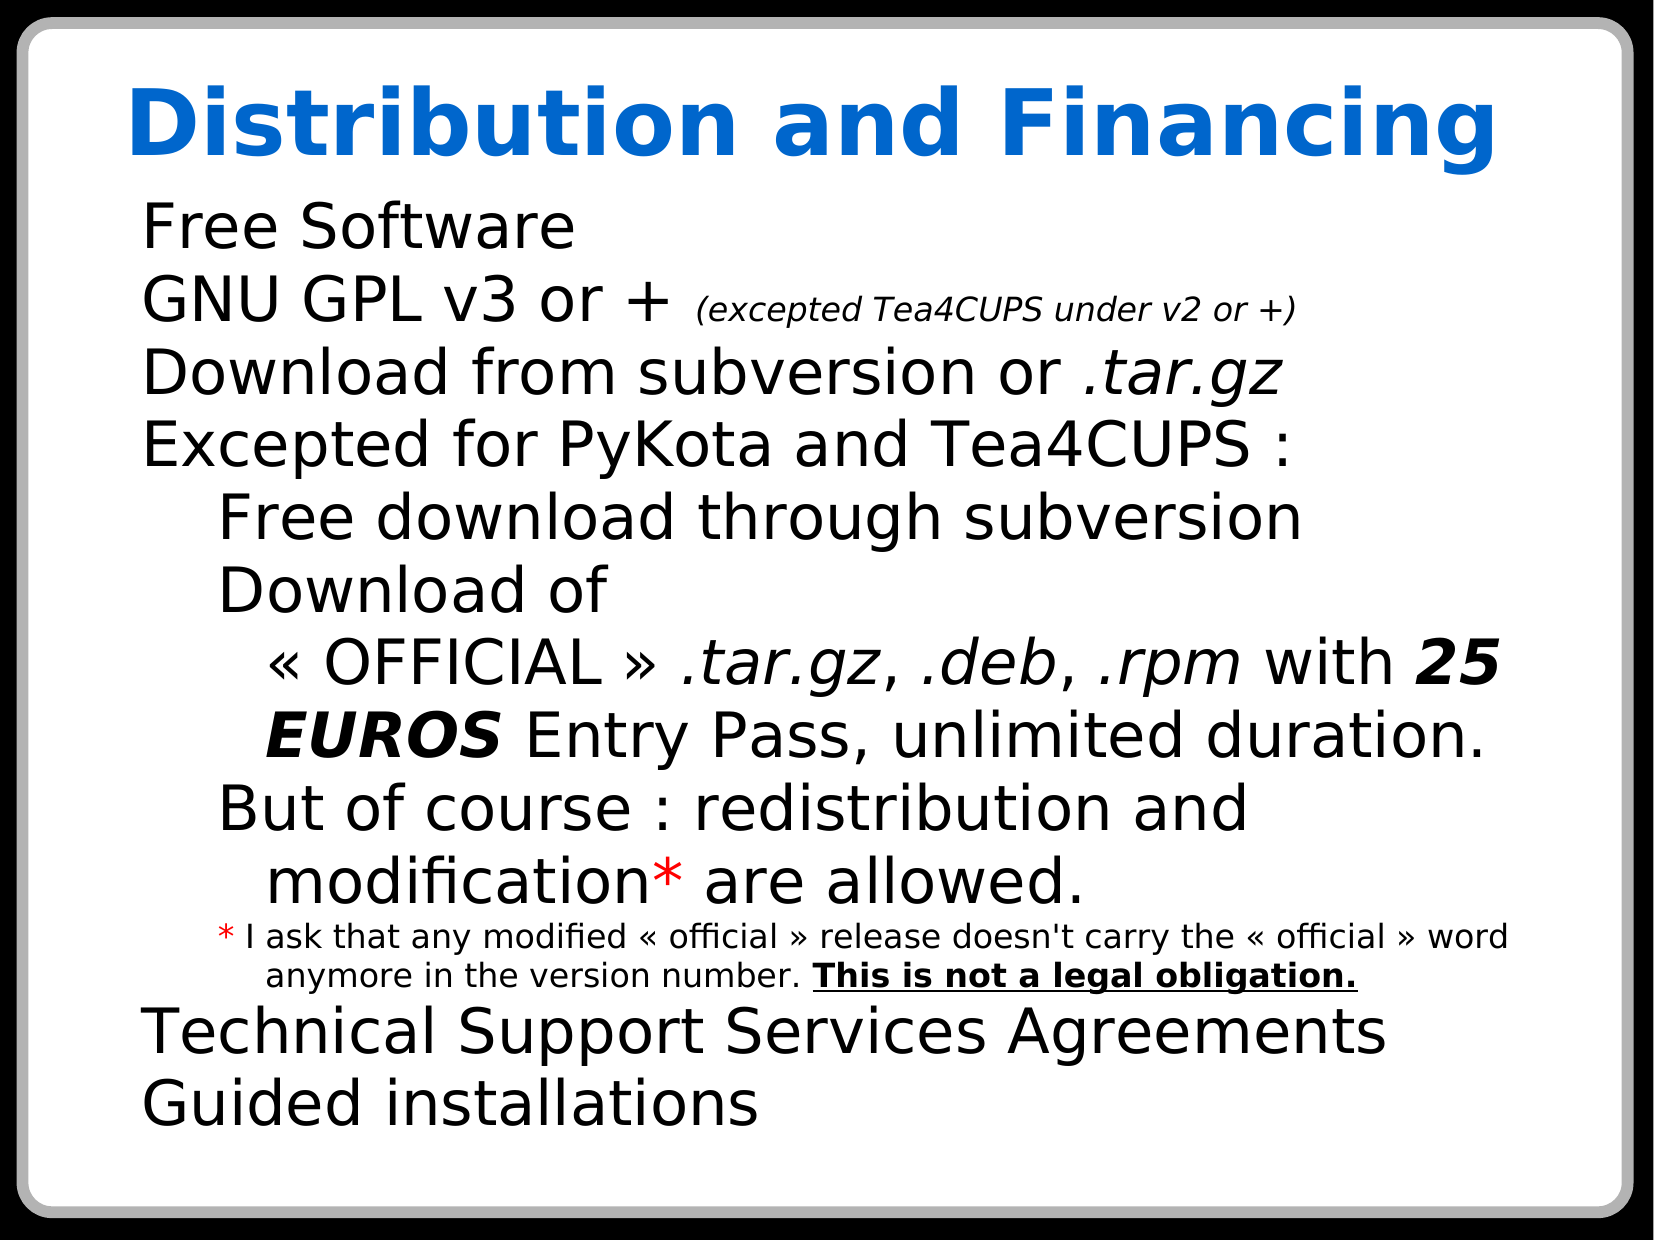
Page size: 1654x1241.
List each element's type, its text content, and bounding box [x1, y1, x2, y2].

list Free Software GNU GPL v3 or + (excepted Tea4CUPS under v2 or +) Download from subversion or .tar.gz Excepted for PyKota and Tea4CUPS : Free download through subversion Download of « OFFICIAL » .tar.gz, .deb, .rpm with 25 EUROS Entry Pass, unlimited duration. But of course : redistribution and modification* are allowed. * I ask that any modified « official » release doesn't carry the « official » word anymore in the version number. This is not a legal obligation. Technical Support Services Agreements Guided installations [123, 190, 1541, 1141]
title Distribution and Financing [59, 70, 1568, 178]
